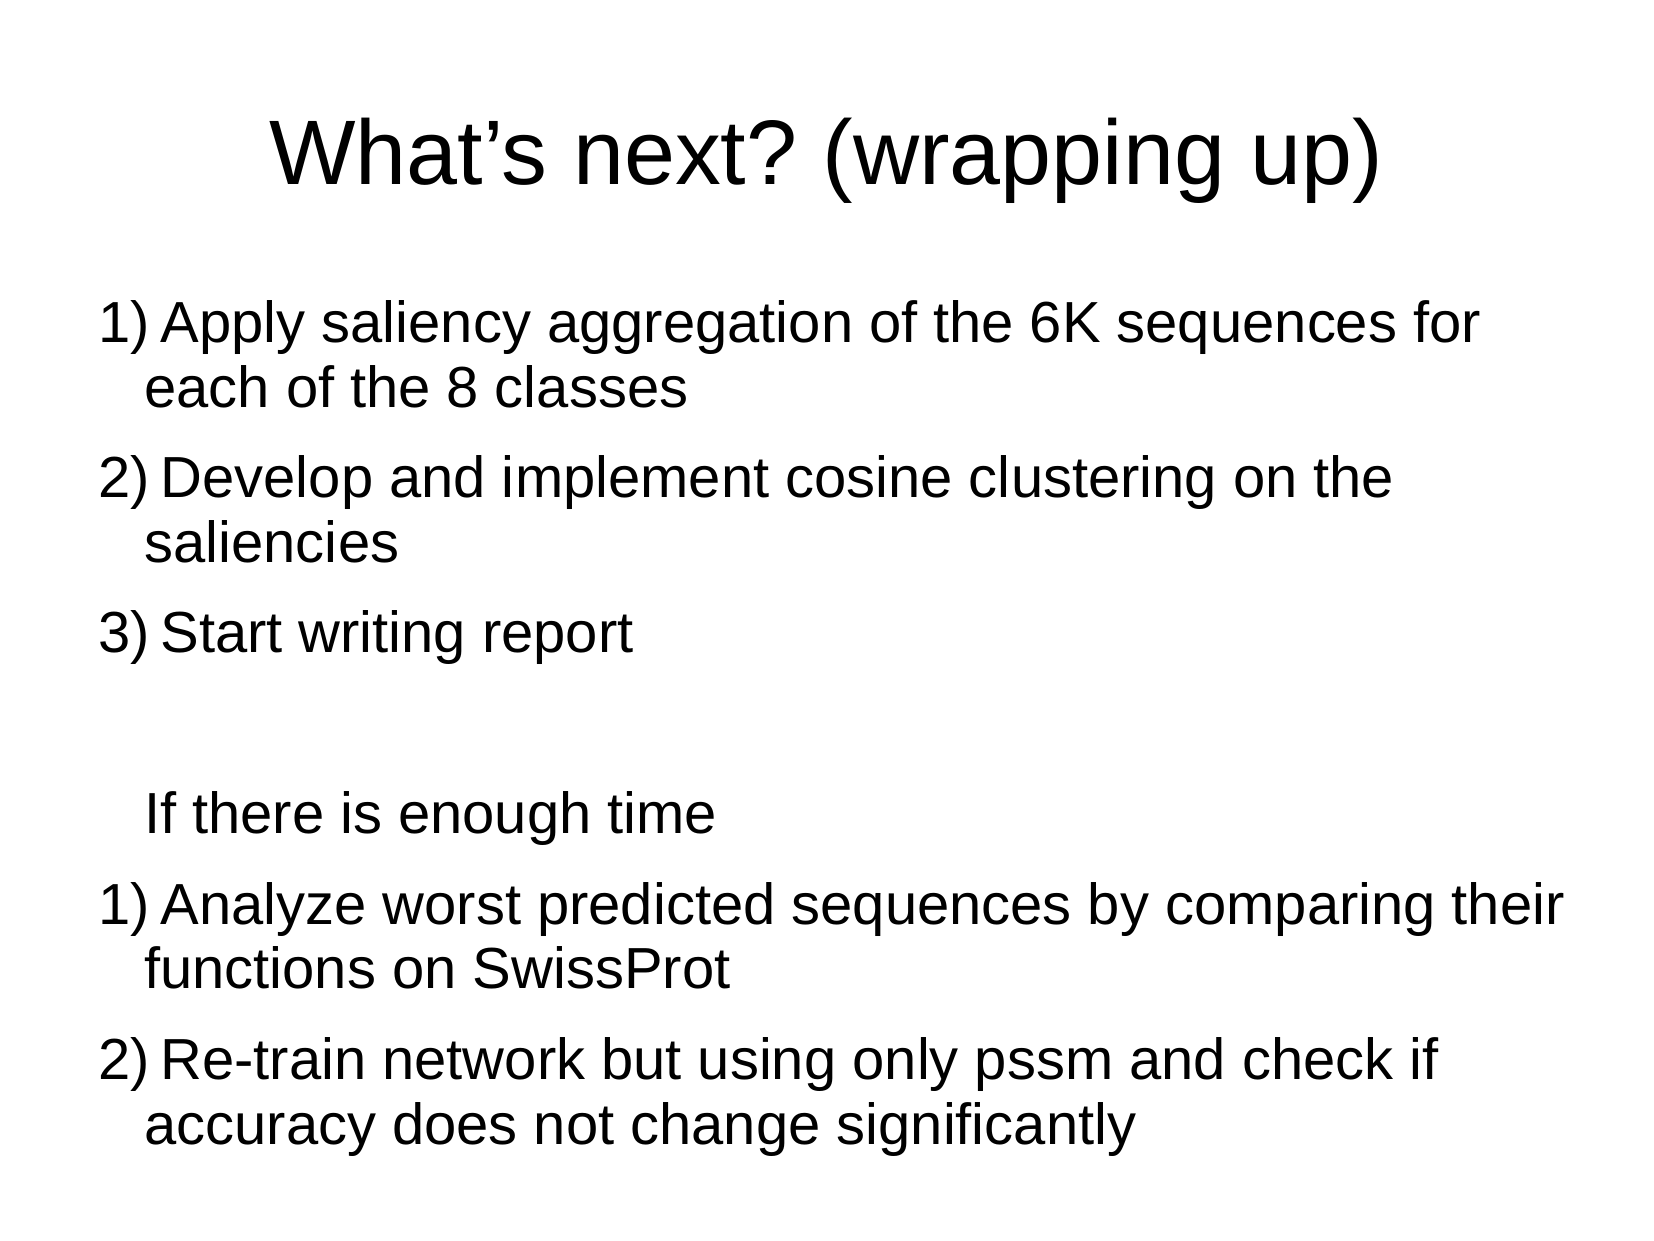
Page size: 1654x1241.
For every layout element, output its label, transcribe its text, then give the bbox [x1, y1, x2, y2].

title What’s next? (wrapping up) [82, 49, 1571, 257]
list Apply saliency aggregation of the 6K sequences for each of the 8 classes Develop and implement cosine clustering on the saliencies Start writing report If there is enough time Analyze worst predicted sequences by comparing their functions on SwissProt Re-train network but using only pssm and check if accuracy does not change significantly [82, 290, 1571, 1158]
